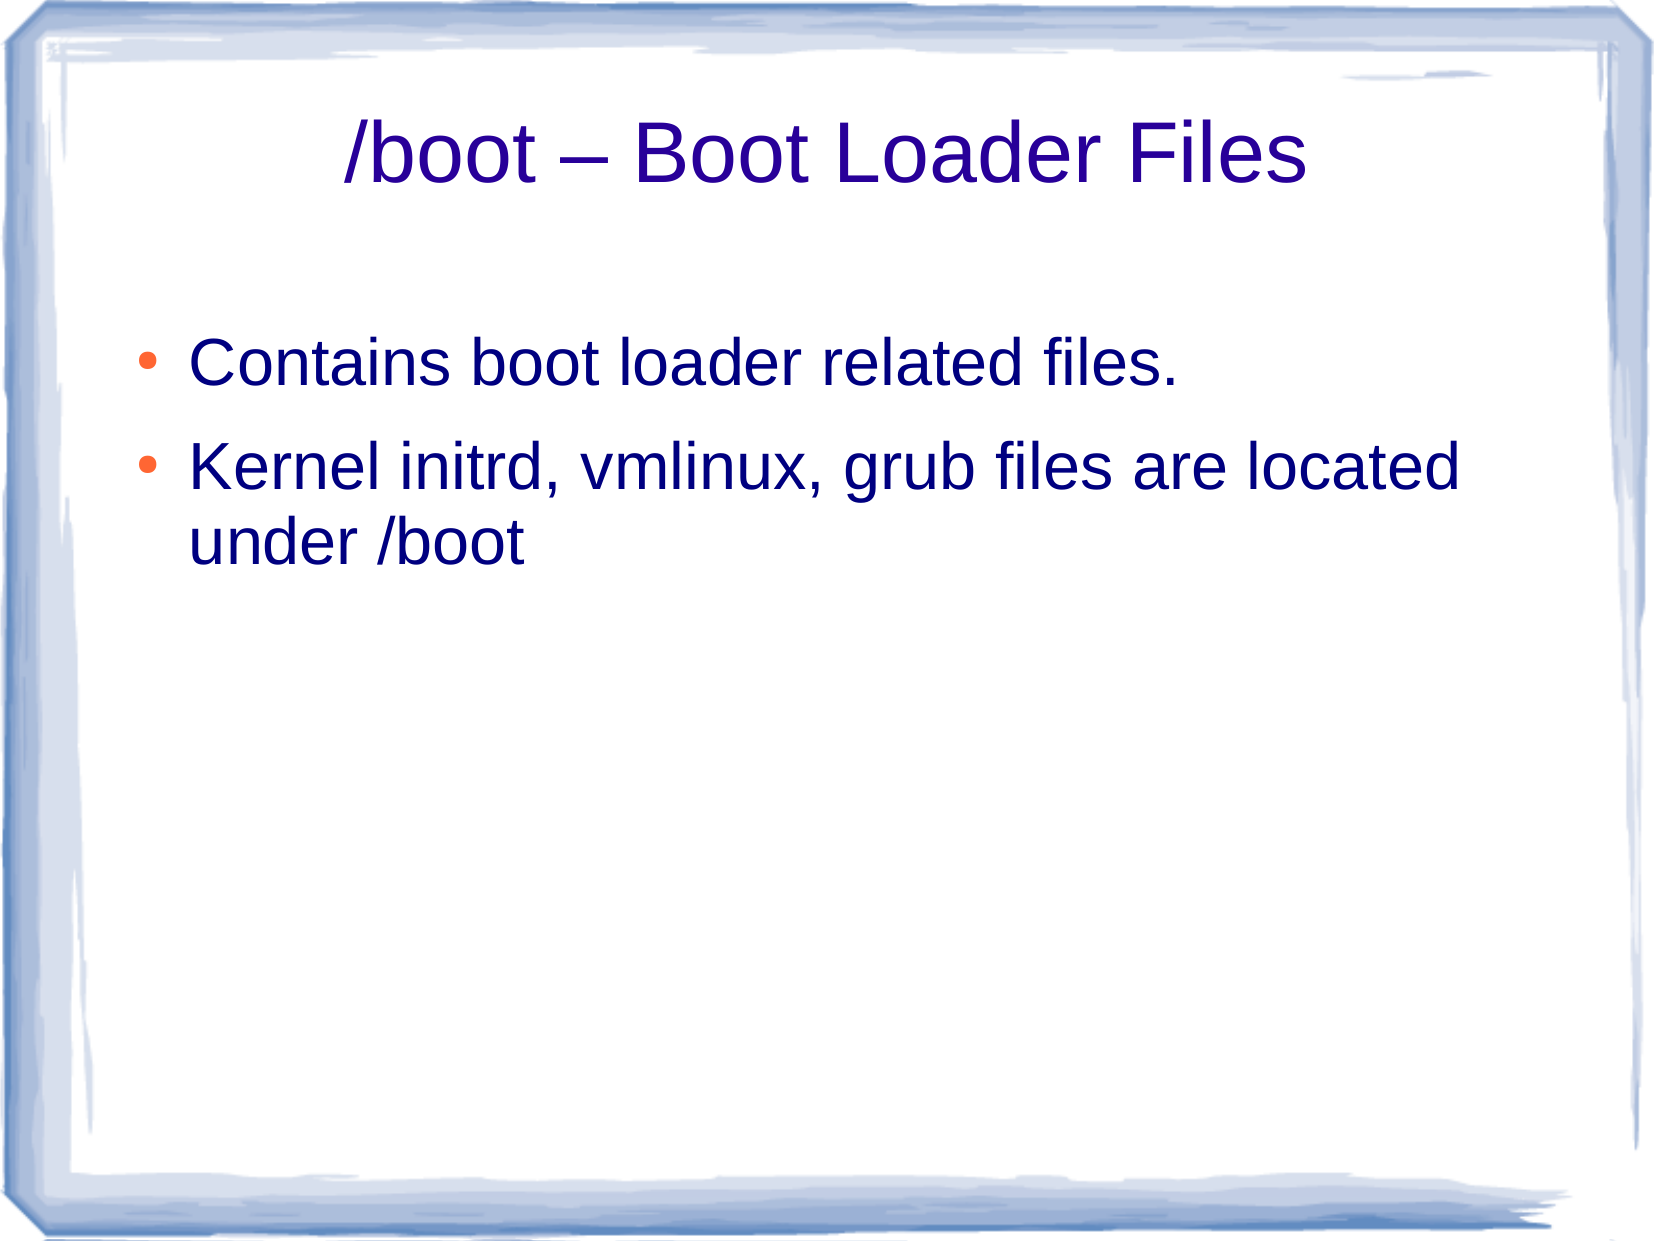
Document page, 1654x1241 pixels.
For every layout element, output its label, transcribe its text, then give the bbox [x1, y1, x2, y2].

picture [0, 0, 1654, 1241]
list Contains boot loader related files. Kernel initrd, vmlinux, grub files are located under /boot [118, 324, 1571, 1045]
title /boot – Boot Loader Files [82, 49, 1571, 257]
